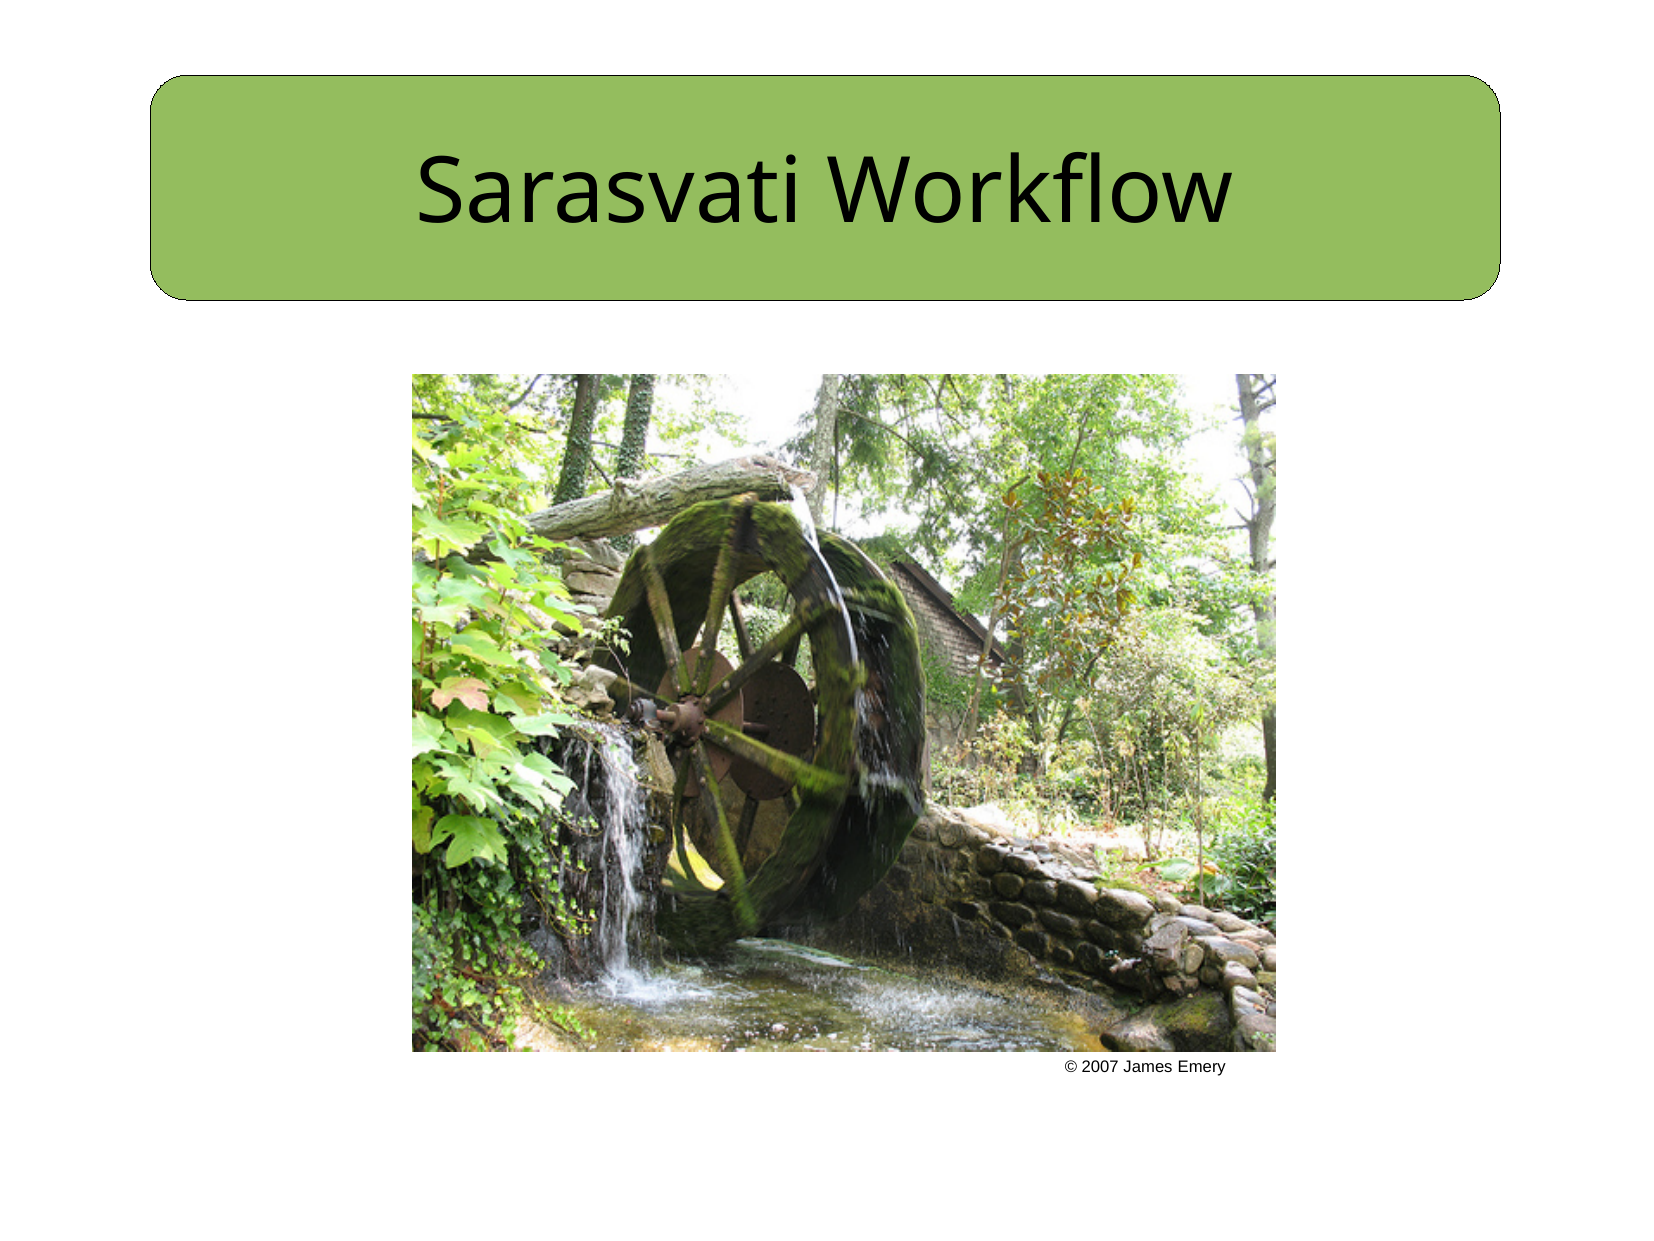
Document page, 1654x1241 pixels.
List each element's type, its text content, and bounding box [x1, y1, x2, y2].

text_box Sarasvati Workflow [150, 75, 1501, 301]
picture [412, 374, 1276, 1052]
text_box © 2007 James Emery [1050, 1050, 1242, 1084]
